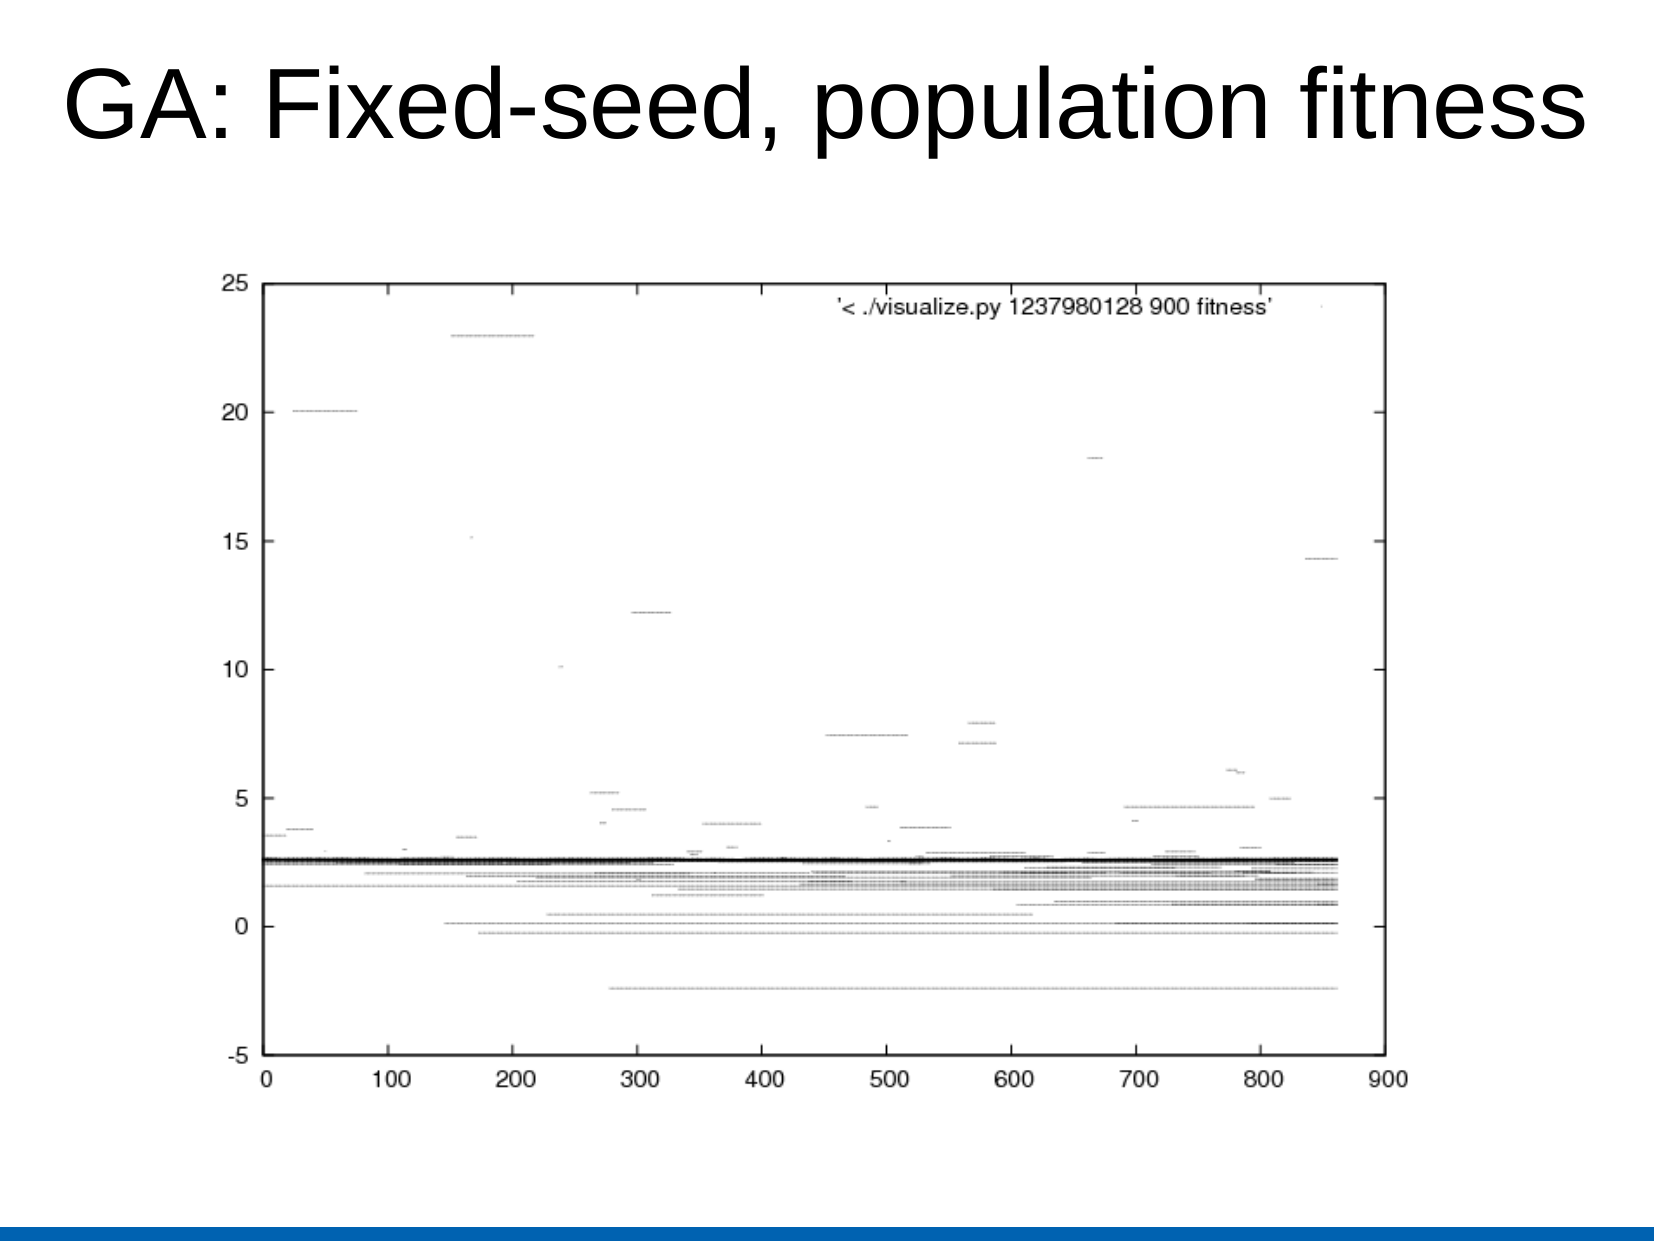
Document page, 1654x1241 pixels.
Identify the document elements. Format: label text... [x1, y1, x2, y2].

title GA: Fixed-seed, population fitness [0, 0, 1653, 208]
picture [92, 172, 1465, 1201]
